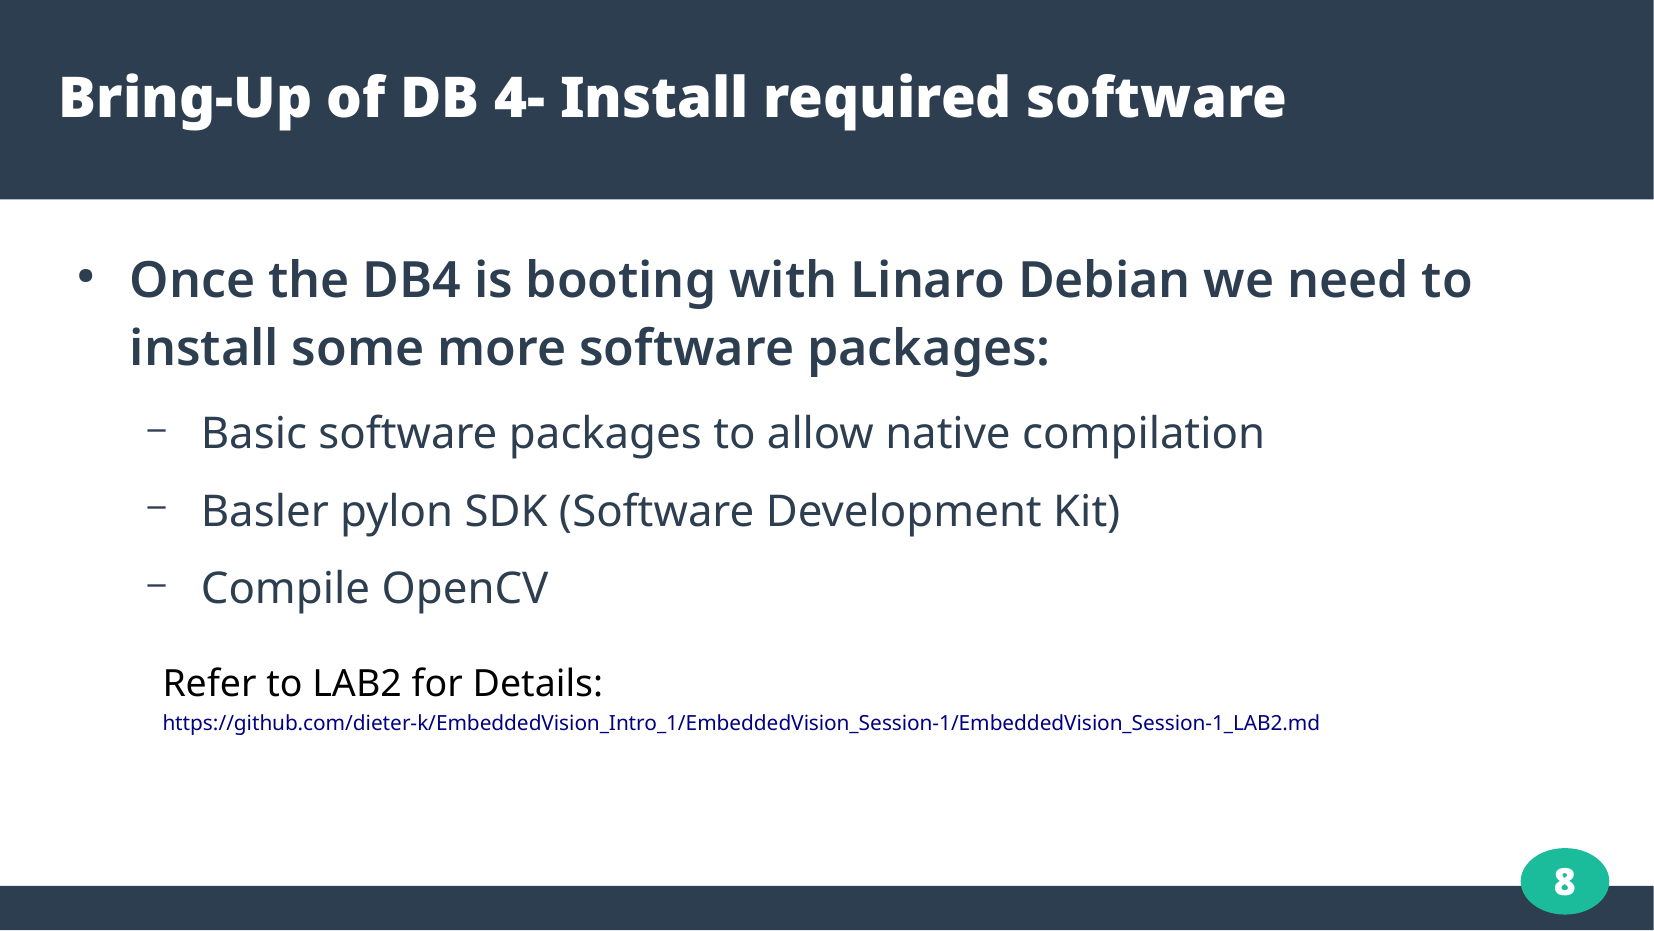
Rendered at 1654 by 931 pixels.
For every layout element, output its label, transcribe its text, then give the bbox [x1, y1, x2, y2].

title Bring-Up of DB 4- Install required software [59, 37, 1595, 155]
text_box Refer to LAB2 for Details: https://github.com/dieter-k/EmbeddedVision_Intro_1/EmbeddedVision_Session-1/EmbeddedVision_Session-1_LAB2.md [147, 649, 1625, 828]
list Once the DB4 is booting with Linaro Debian we need to install some more software packages: Basic software packages to allow native compilation Basler pylon SDK (Software Development Kit) Compile OpenCV [59, 243, 1595, 864]
